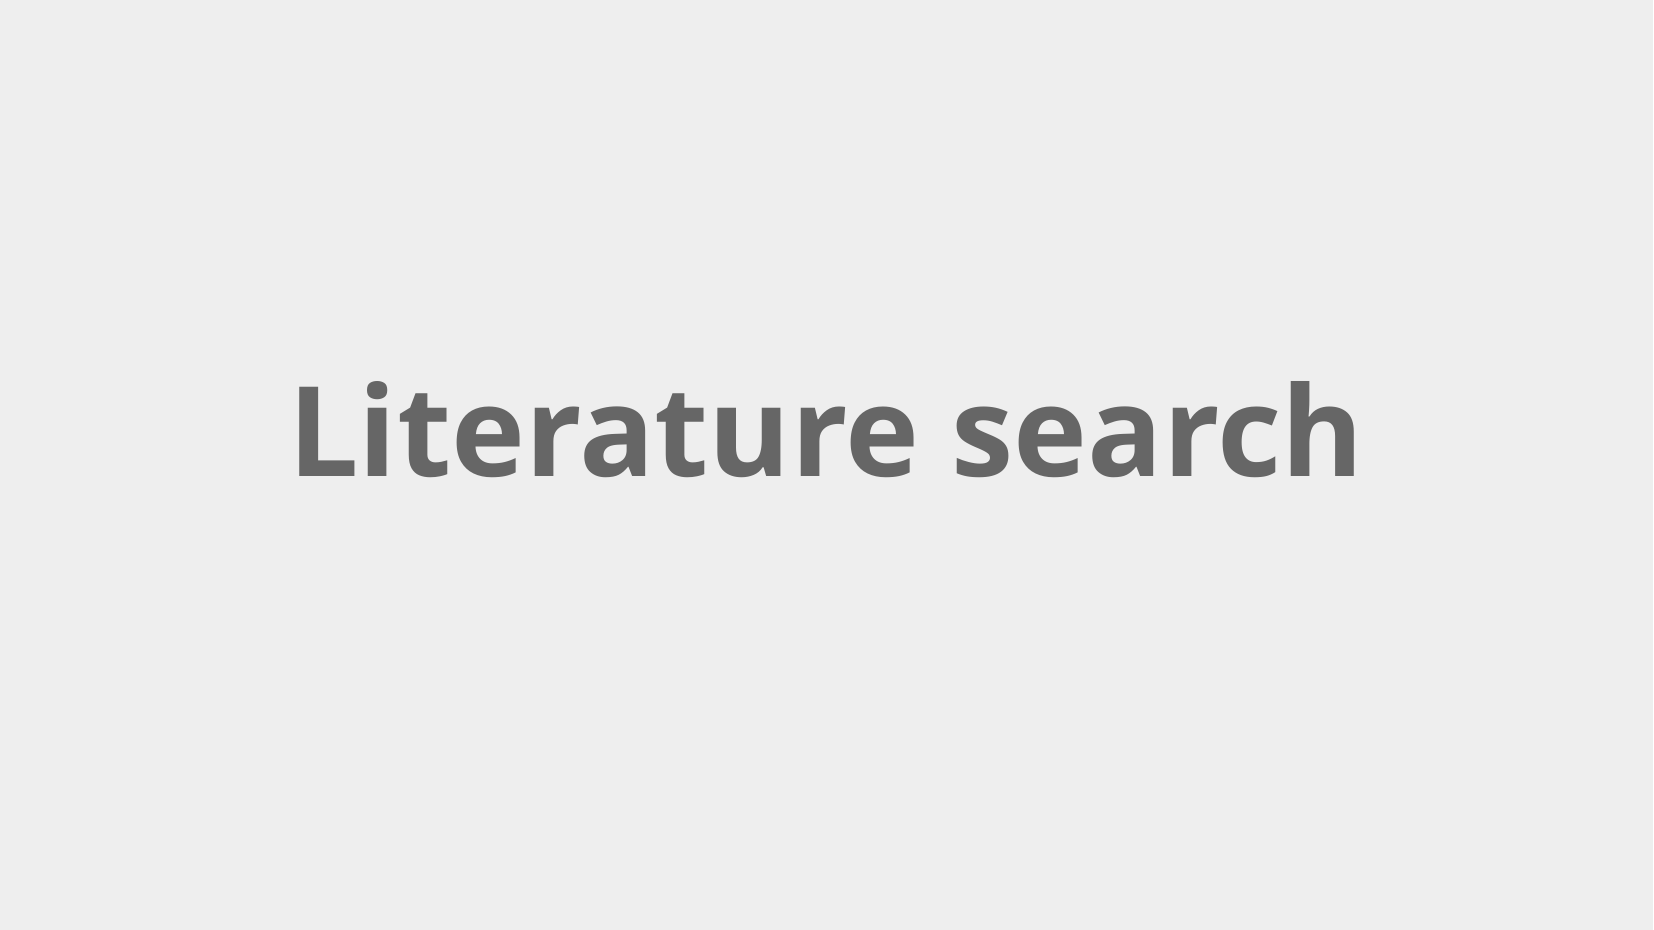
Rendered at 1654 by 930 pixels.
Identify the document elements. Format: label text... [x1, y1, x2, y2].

title Literature search [82, 349, 1571, 506]
